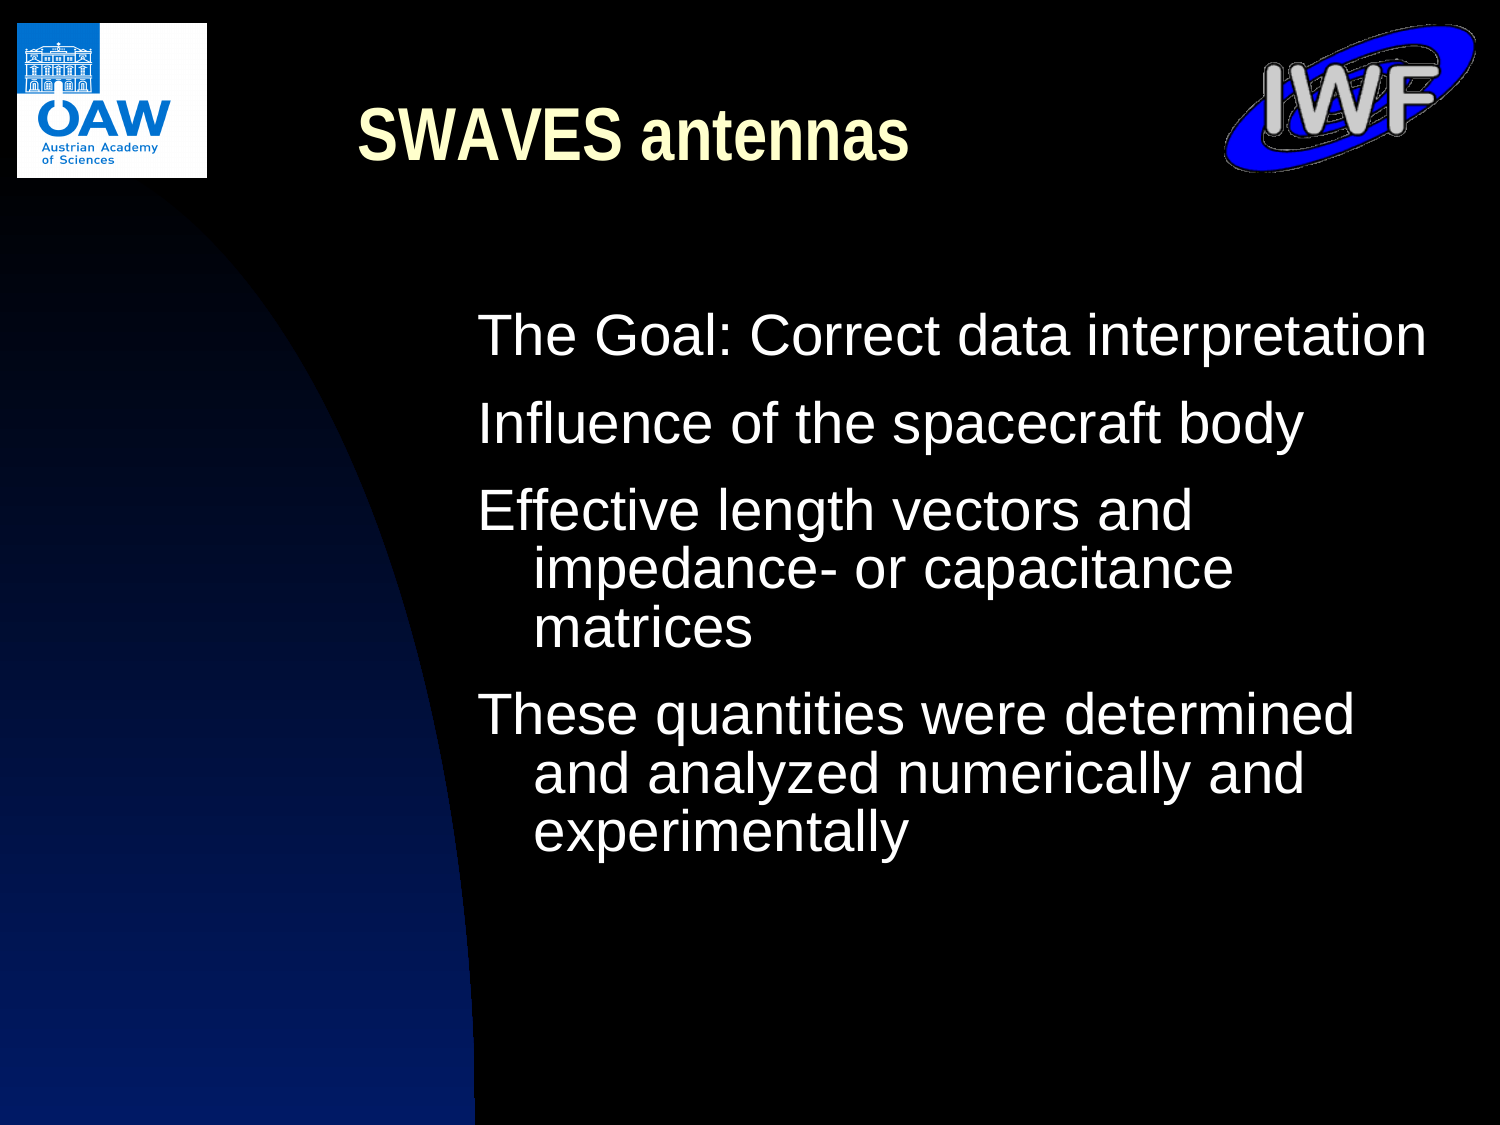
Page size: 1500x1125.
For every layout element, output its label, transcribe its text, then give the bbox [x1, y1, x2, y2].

list The Goal: Correct data interpretation Influence of the spacecraft body Effective length vectors and impedance- or capacitance matrices These quantities were determined and analyzed numerically and experimentally [462, 301, 1463, 1056]
title SWAVES antennas [342, 48, 1500, 237]
picture [17, 23, 207, 178]
picture [1224, 24, 1476, 173]
